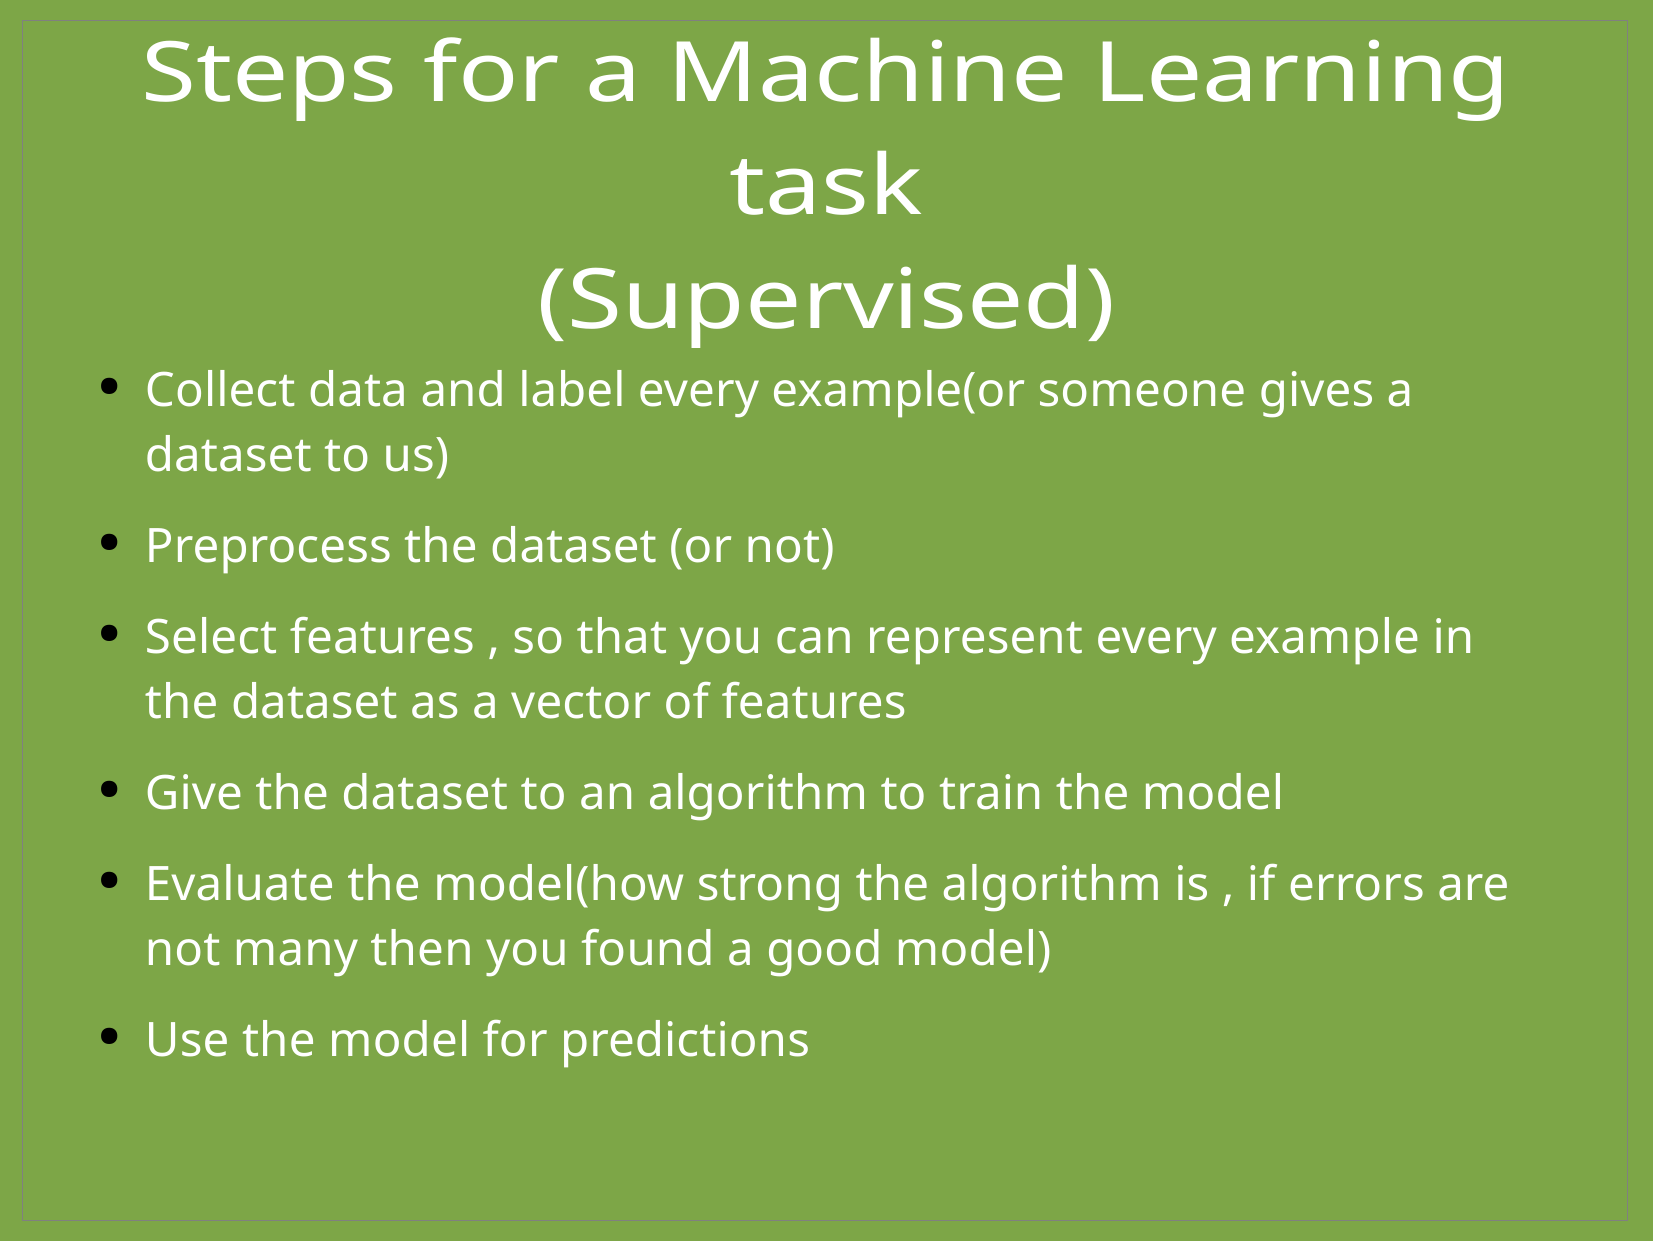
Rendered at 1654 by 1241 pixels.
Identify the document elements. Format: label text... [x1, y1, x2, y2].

list Collect data and label every example(or someone gives a dataset to us) Preprocess the dataset (or not) Select features , so that you can represent every example in the dataset as a vector of features Give the dataset to an algorithm to train the model Evaluate the model(how strong the algorithm is , if errors are not many then you found a good model) Use the model for predictions [82, 355, 1538, 1075]
text_box [22, 20, 1628, 1221]
title Steps for a Machine Learning task (Supervised) [82, 78, 1571, 287]
